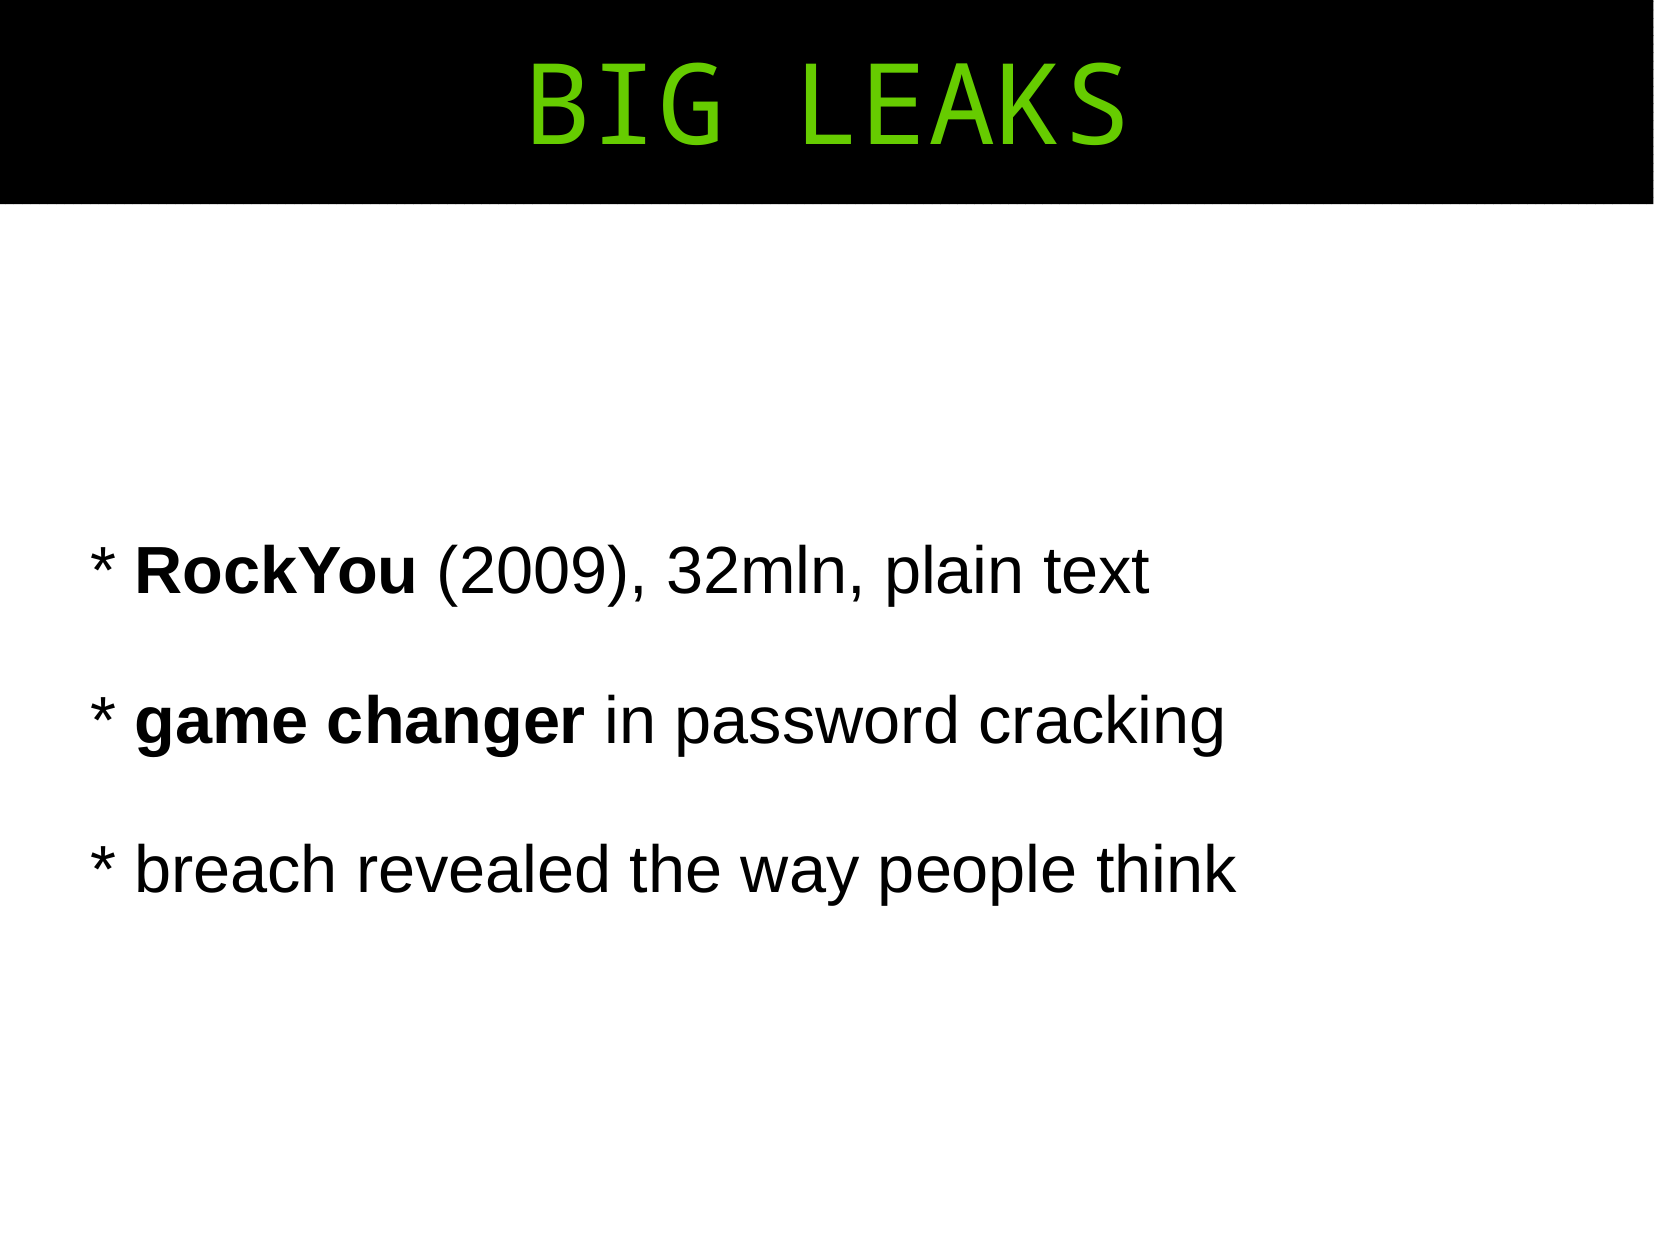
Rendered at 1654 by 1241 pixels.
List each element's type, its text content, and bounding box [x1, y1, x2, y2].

title BIG LEAKS [0, 0, 1654, 205]
subtitle * RockYou (2009), 32mln, plain text * game changer in password cracking * breach revealed the way people think [90, 300, 1561, 1141]
